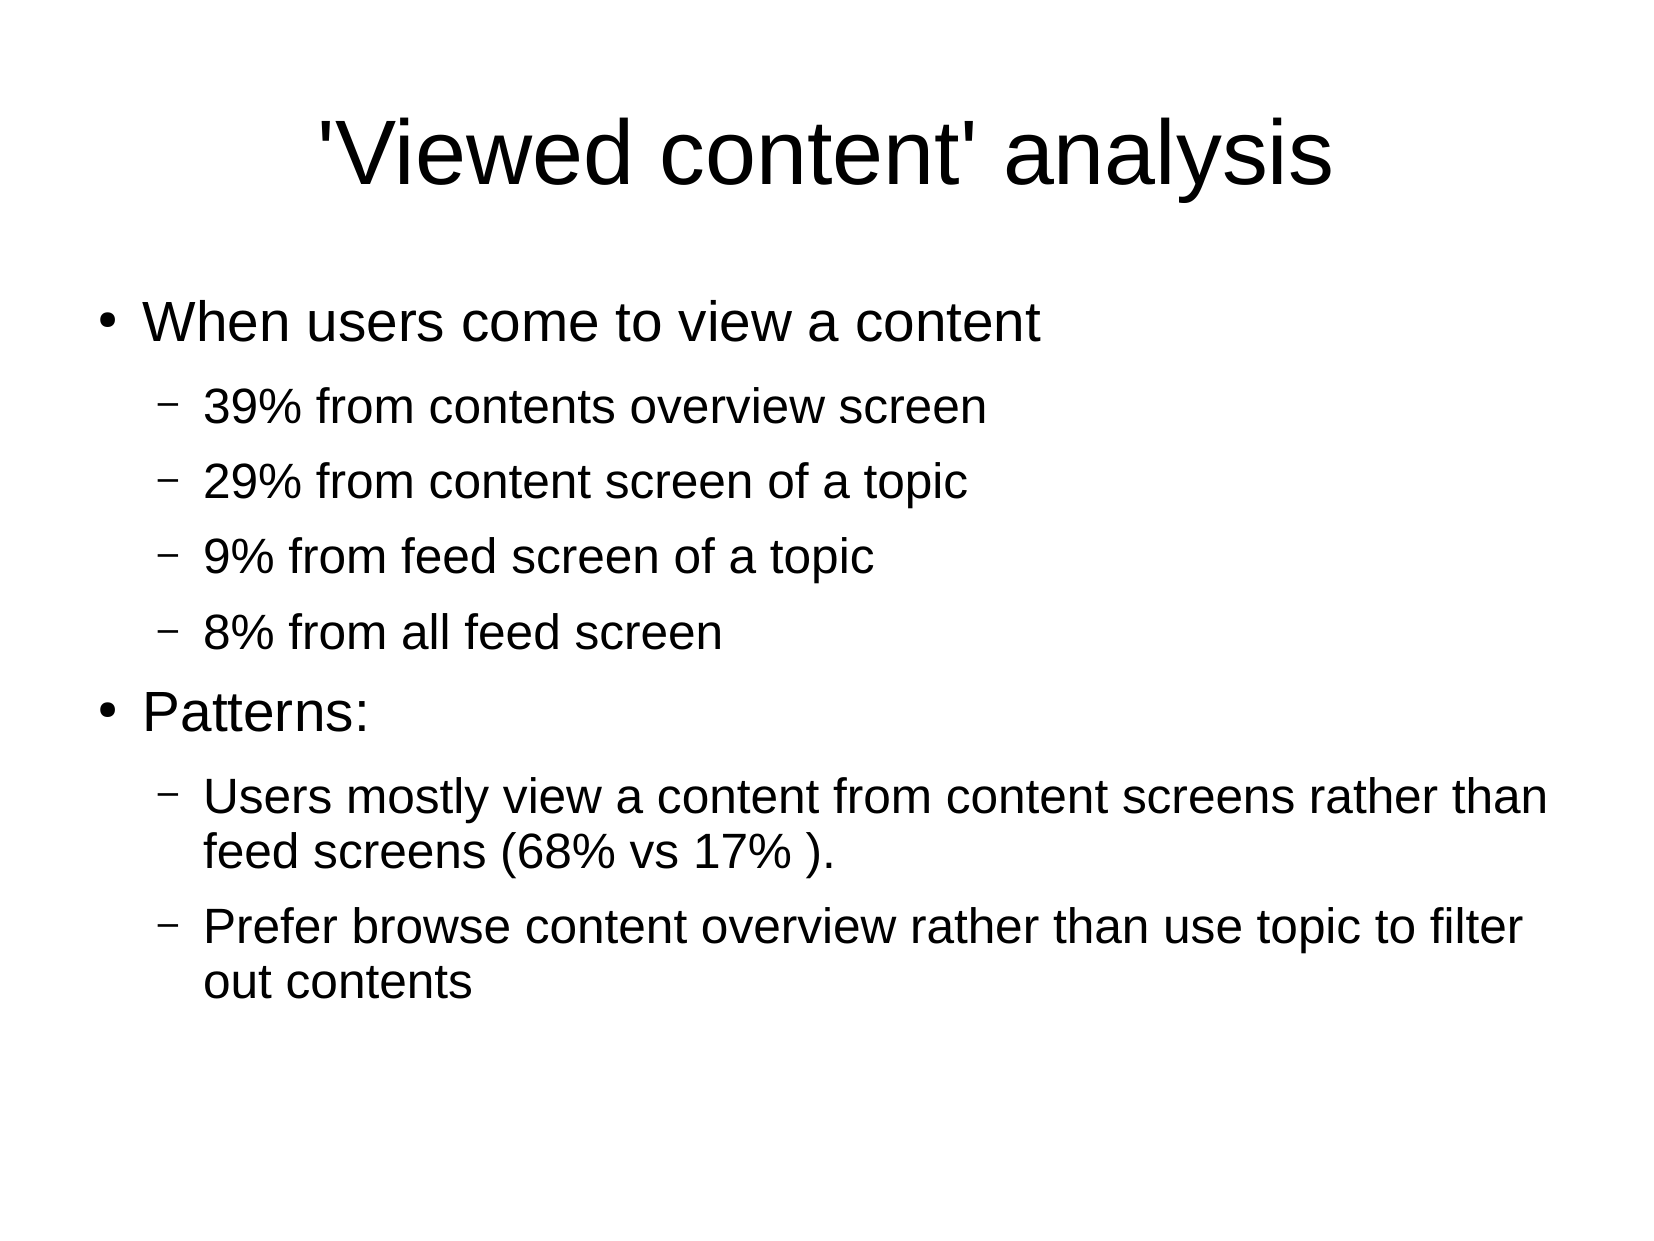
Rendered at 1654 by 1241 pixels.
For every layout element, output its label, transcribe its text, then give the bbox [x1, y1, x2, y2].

list When users come to view a content 39% from contents overview screen 29% from content screen of a topic 9% from feed screen of a topic 8% from all feed screen Patterns: Users mostly view a content from content screens rather than feed screens (68% vs 17% ). Prefer browse content overview rather than use topic to filter out contents [82, 290, 1571, 1010]
title 'Viewed content' analysis [82, 49, 1571, 257]
